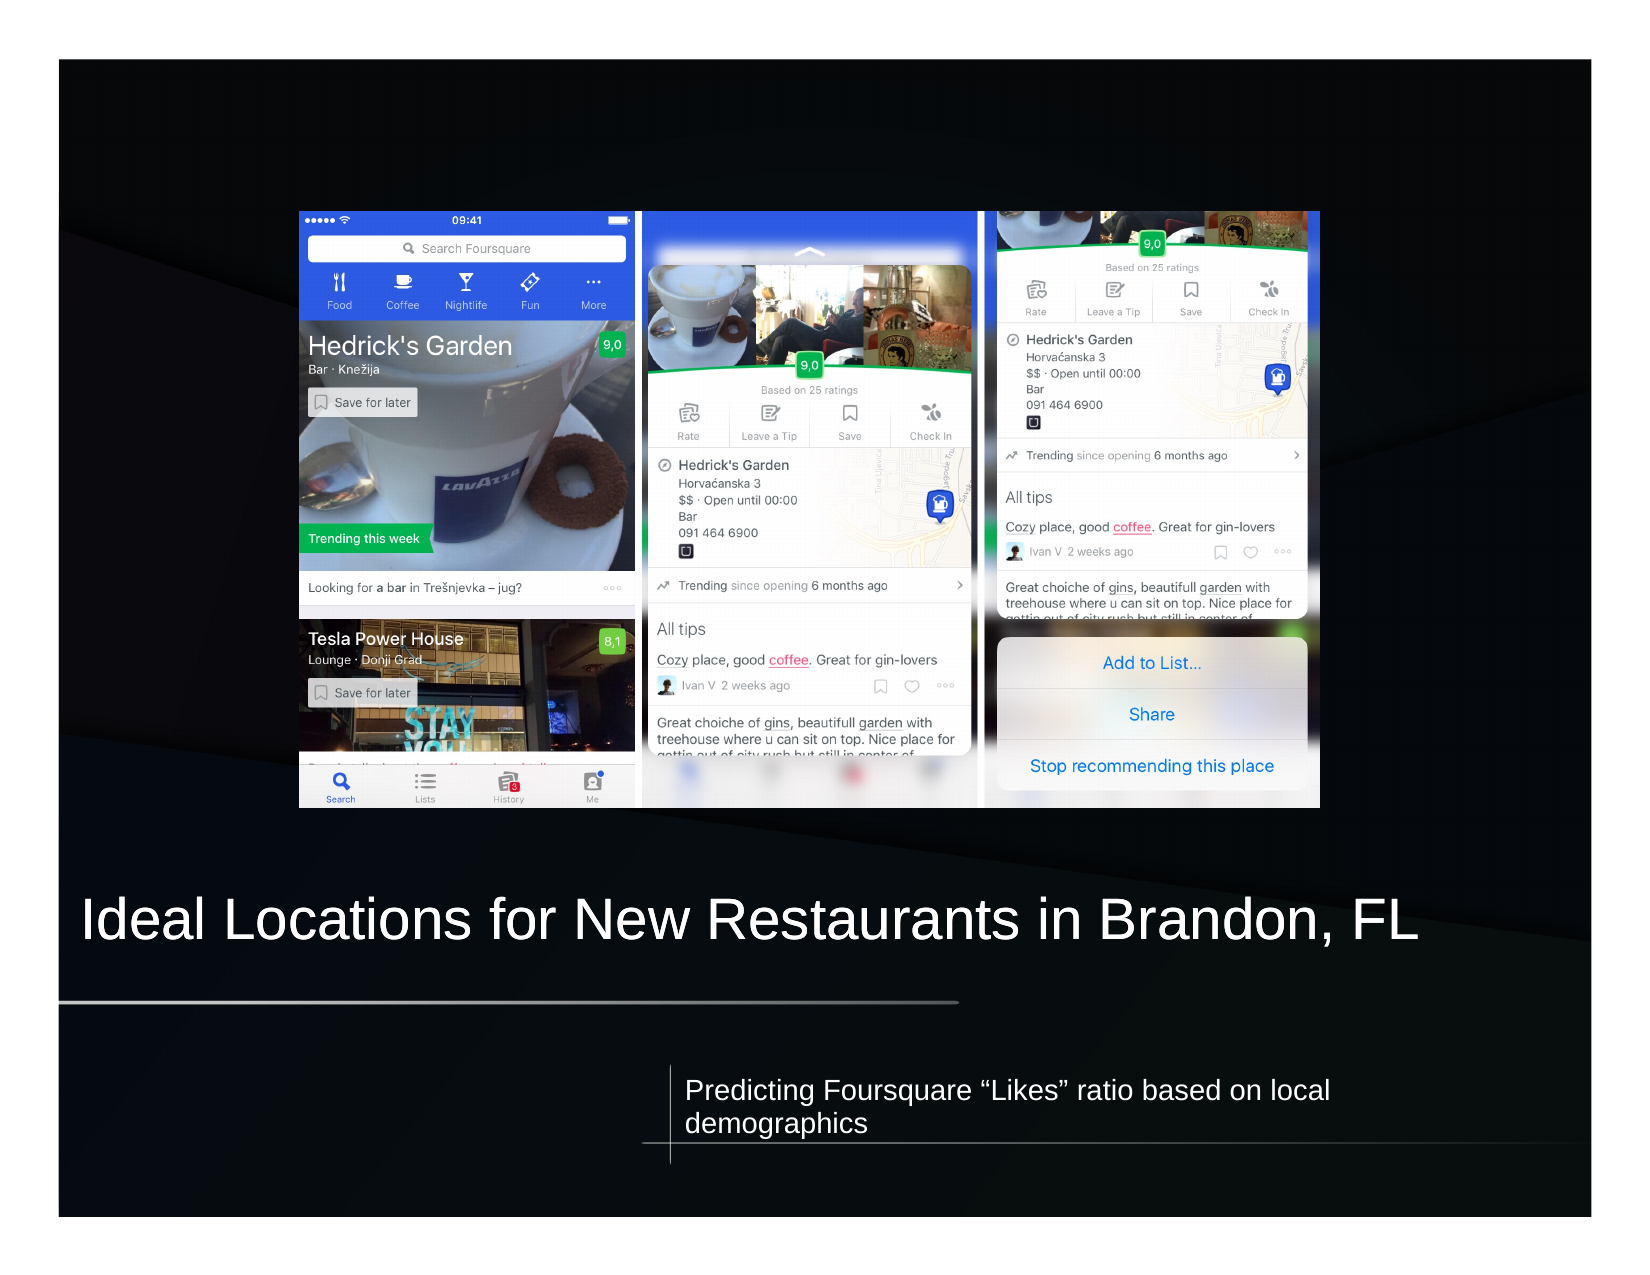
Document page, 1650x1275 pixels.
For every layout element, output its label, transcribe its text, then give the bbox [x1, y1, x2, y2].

picture [58, 58, 1592, 1217]
title [684, 1047, 1553, 1183]
text_box Predicting Foursquare “Likes” ratio based on local demographics [670, 1066, 1477, 1148]
title Ideal Locations for New Restaurants in Brandon, FL [80, 852, 1450, 987]
